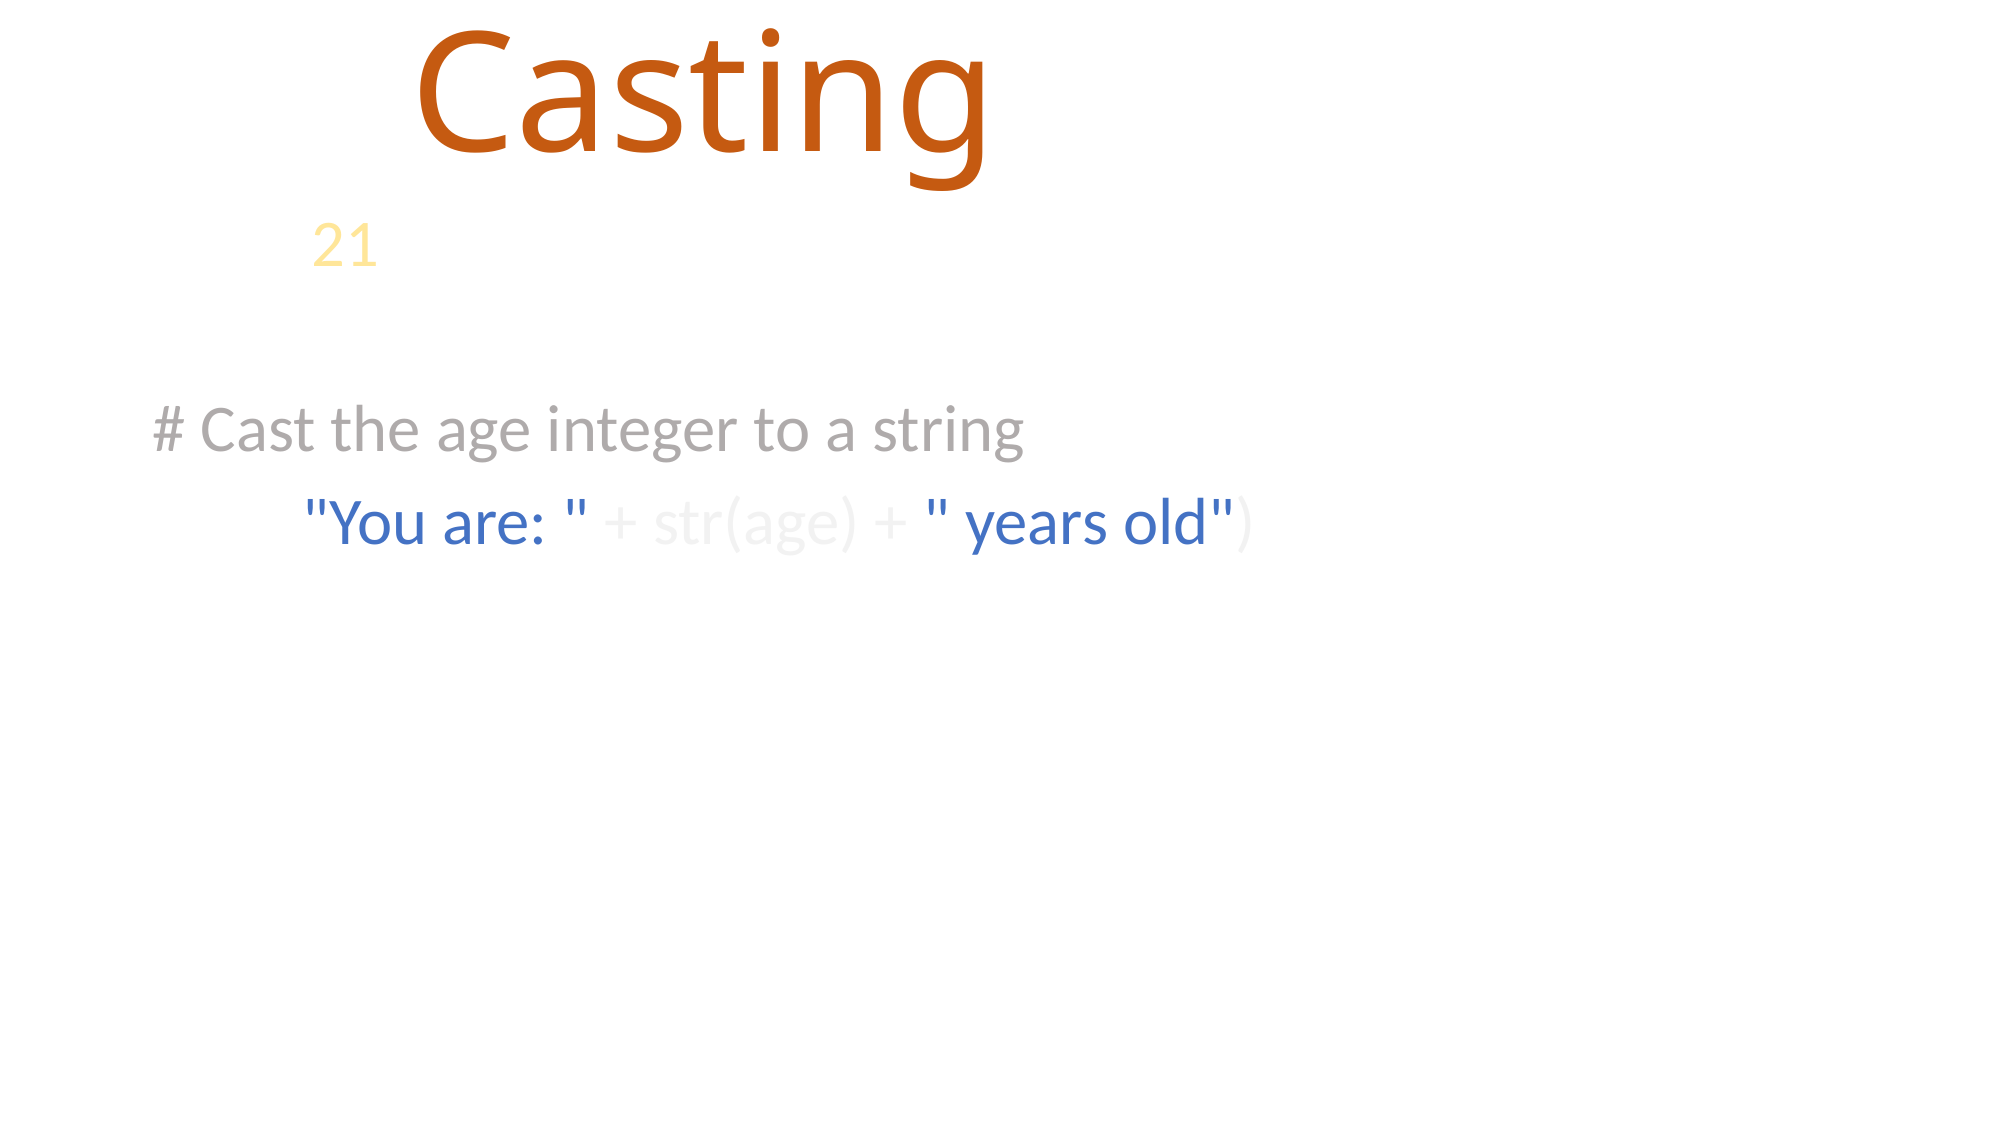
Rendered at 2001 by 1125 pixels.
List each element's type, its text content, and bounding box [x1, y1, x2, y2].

list Casting age = 21 # Cast the age integer to a string print("You are: " + str(age) + " years old") [137, 0, 1863, 1014]
